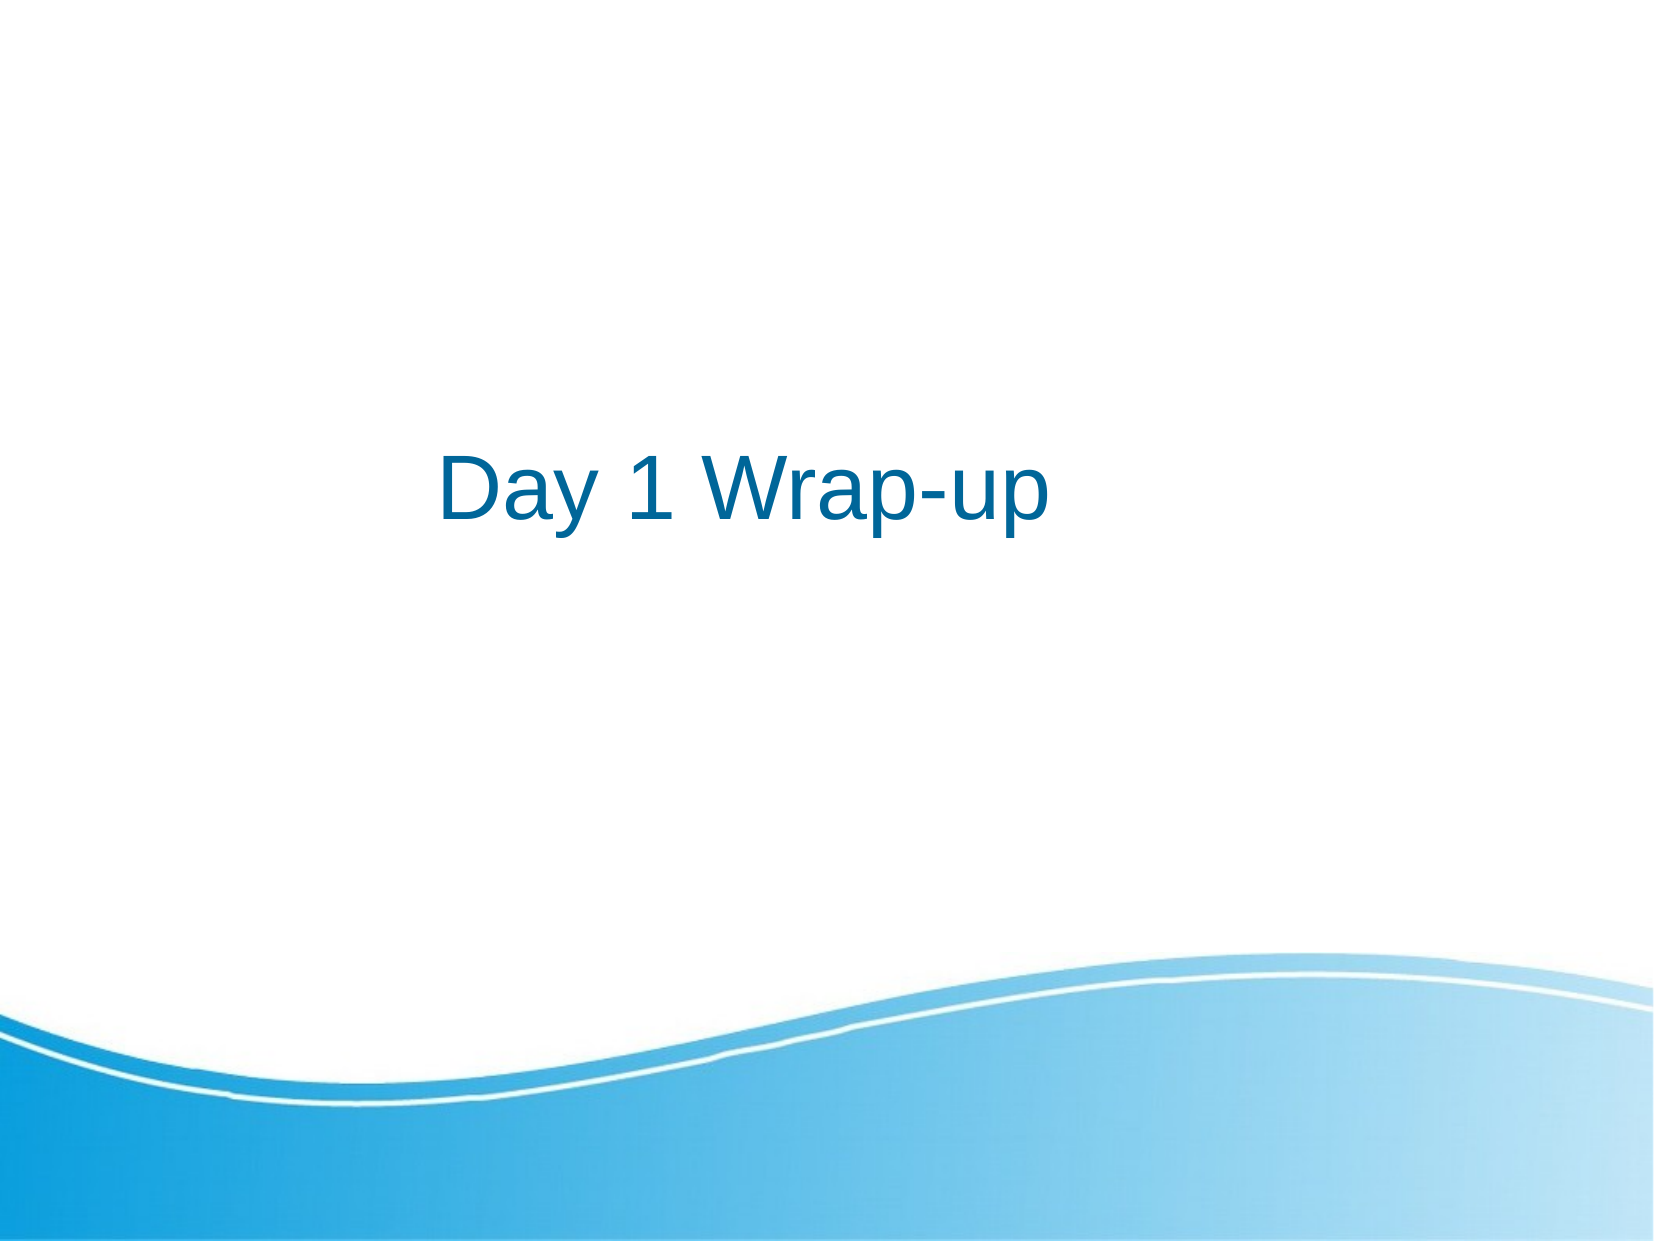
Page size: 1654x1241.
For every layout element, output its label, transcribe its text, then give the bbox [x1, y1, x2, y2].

picture [0, 952, 1654, 1241]
title Day 1 Wrap-up [0, 384, 1489, 592]
